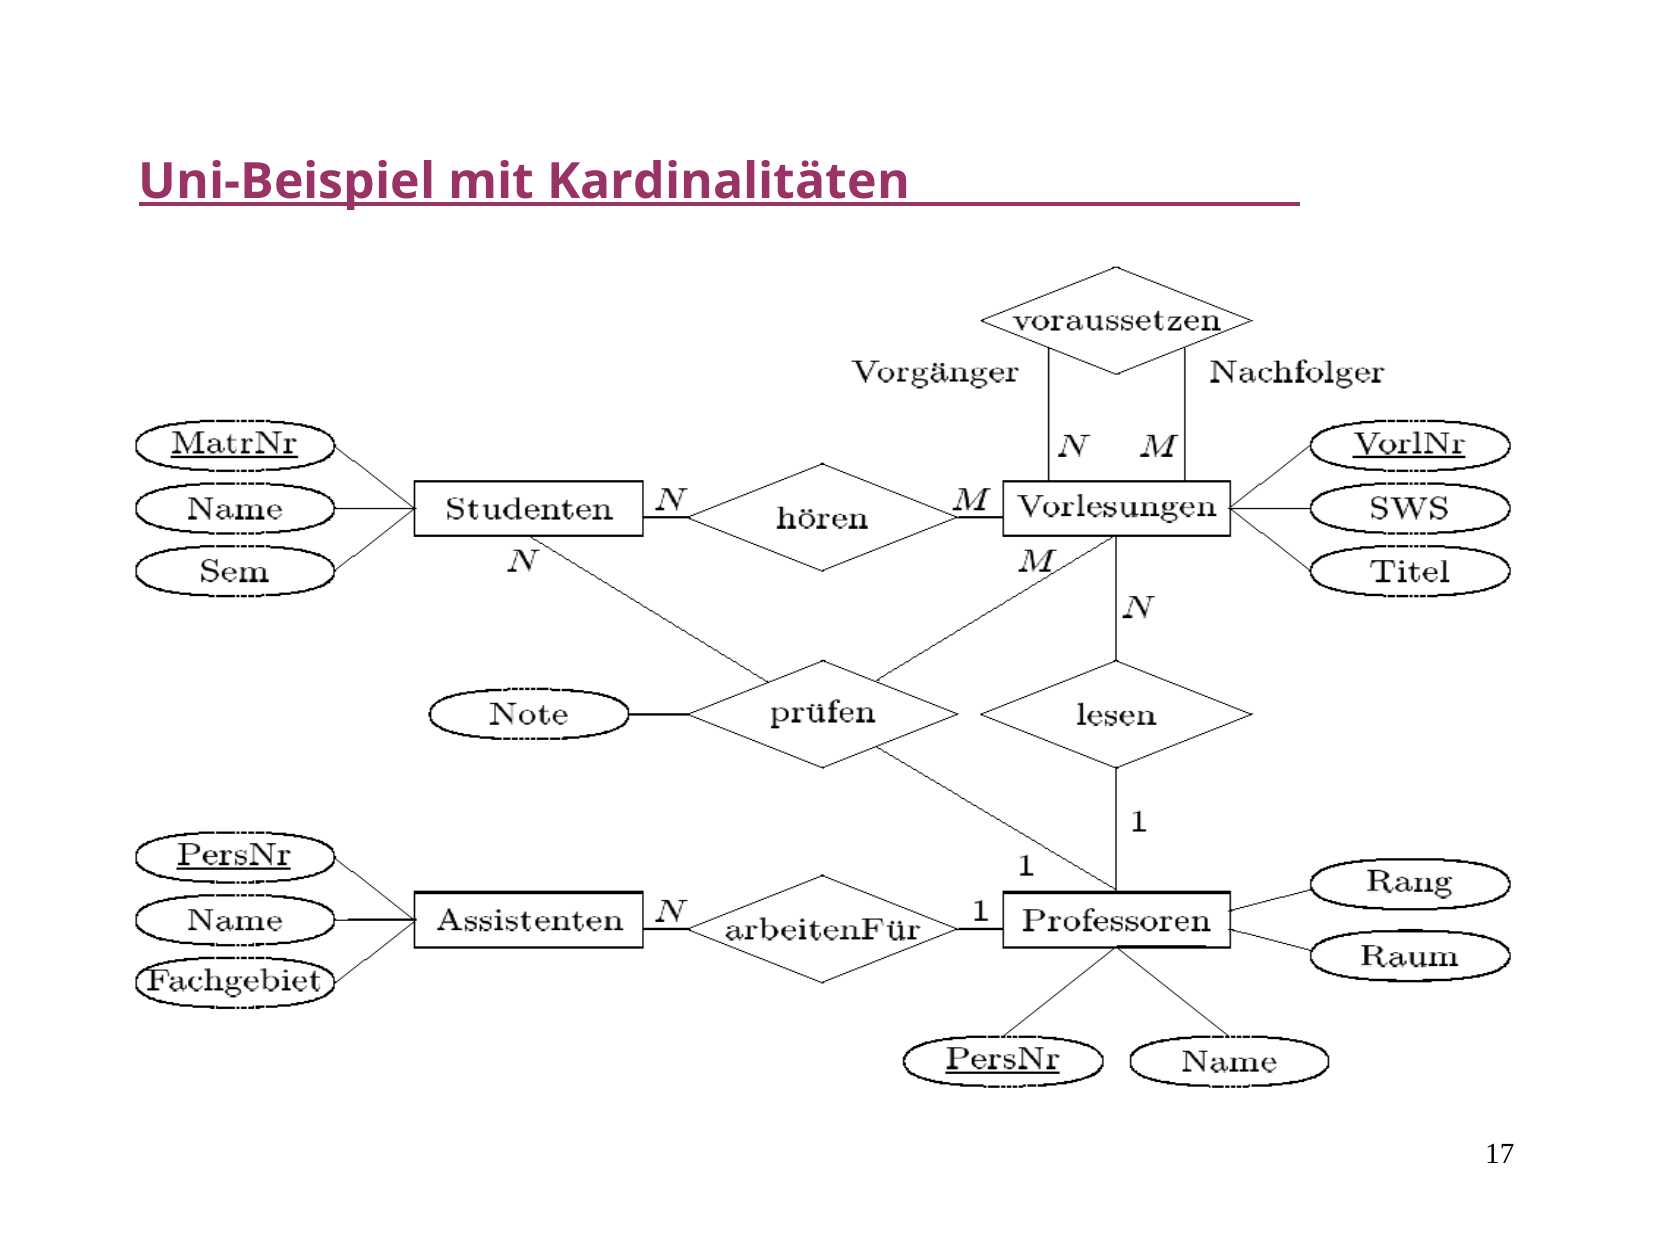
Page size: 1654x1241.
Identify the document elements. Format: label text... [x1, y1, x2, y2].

picture [124, 261, 1530, 1103]
title Uni-Beispiel mit Kardinalitäten [124, 110, 1530, 249]
